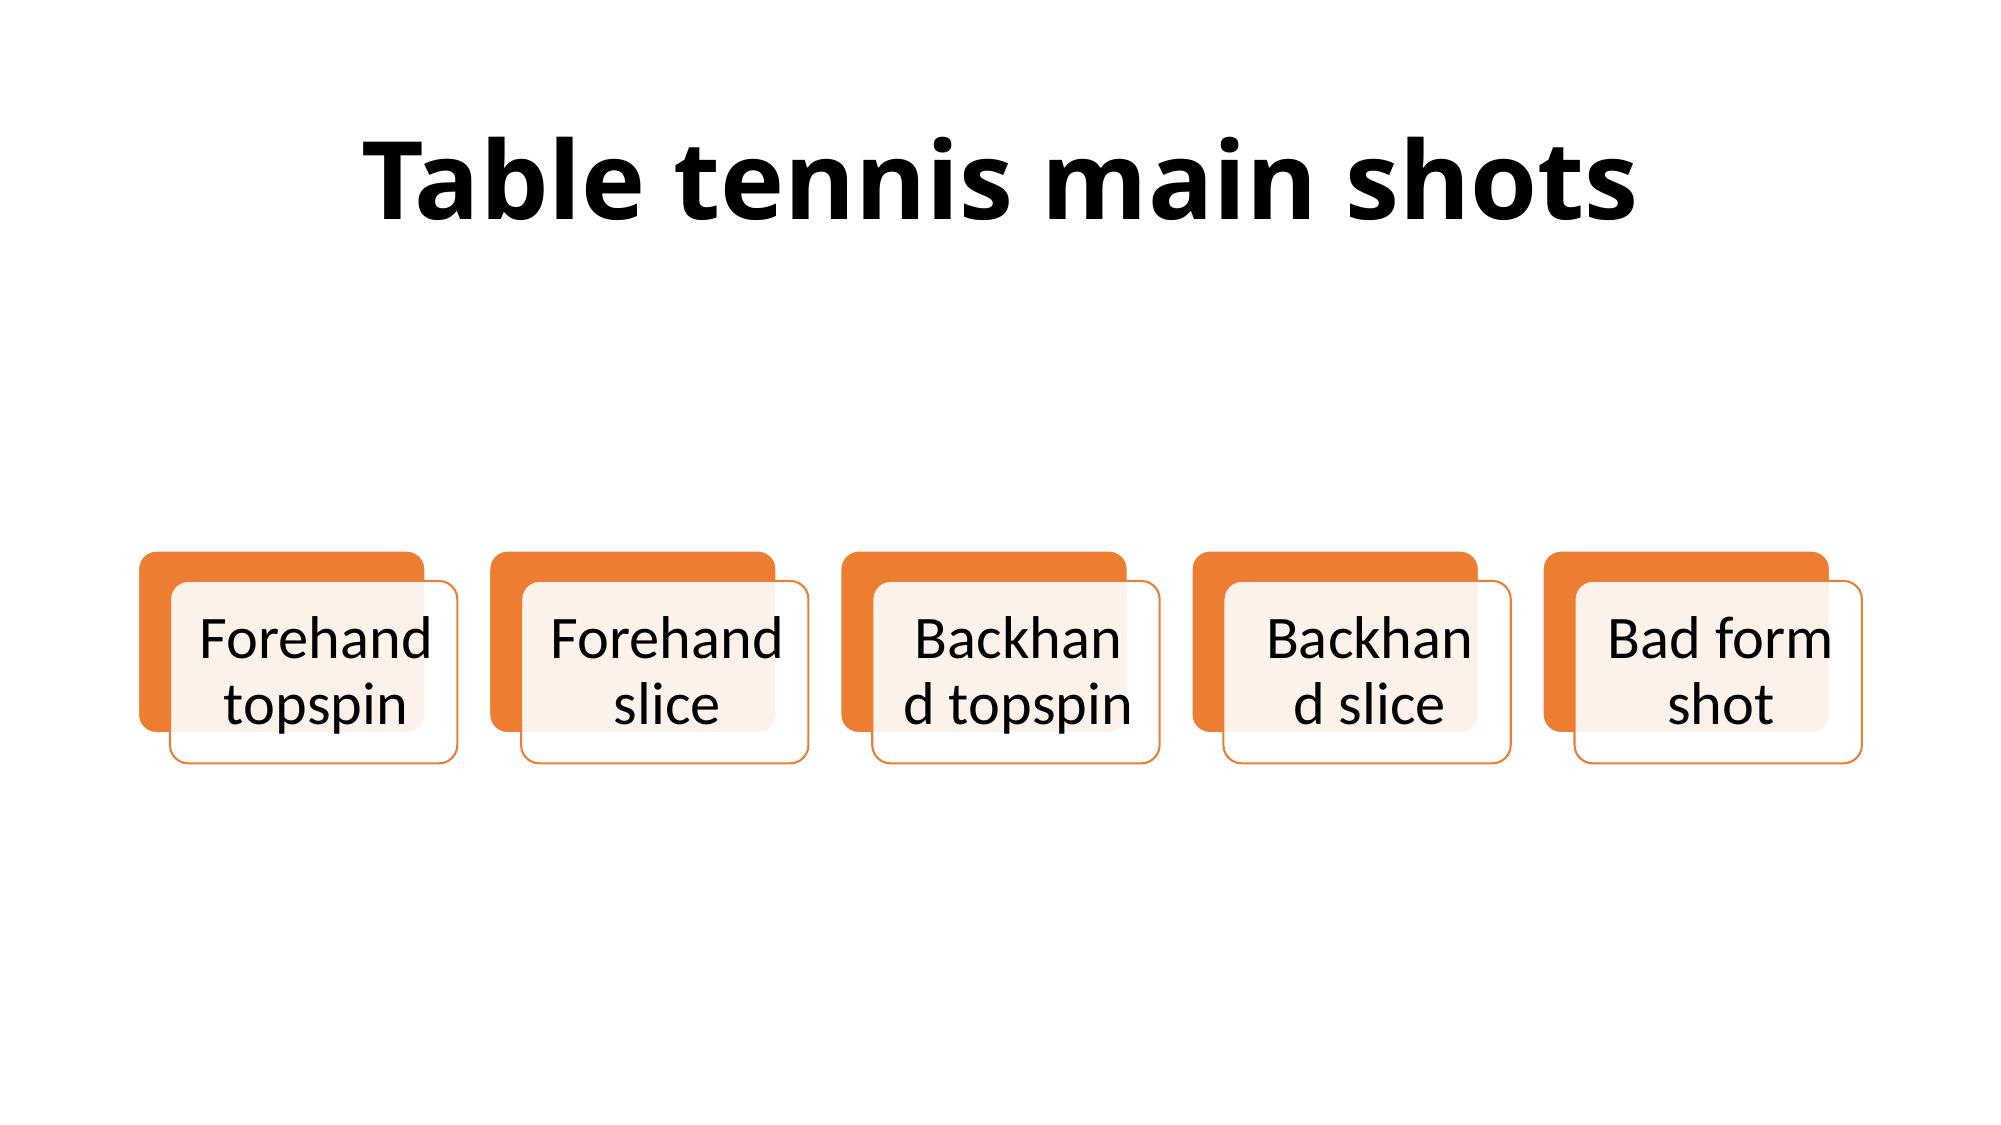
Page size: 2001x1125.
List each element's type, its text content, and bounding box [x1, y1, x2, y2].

text_box Forehand topspin [169, 580, 458, 764]
text_box Backhand slice [1223, 580, 1511, 764]
text_box Forehand slice [521, 580, 809, 764]
text_box Table tennis main shots [137, 91, 1863, 278]
text_box Backhand topspin [872, 580, 1160, 764]
text_box [0, 0, 2000, 1125]
text_box Bad form shot [1574, 580, 1862, 764]
